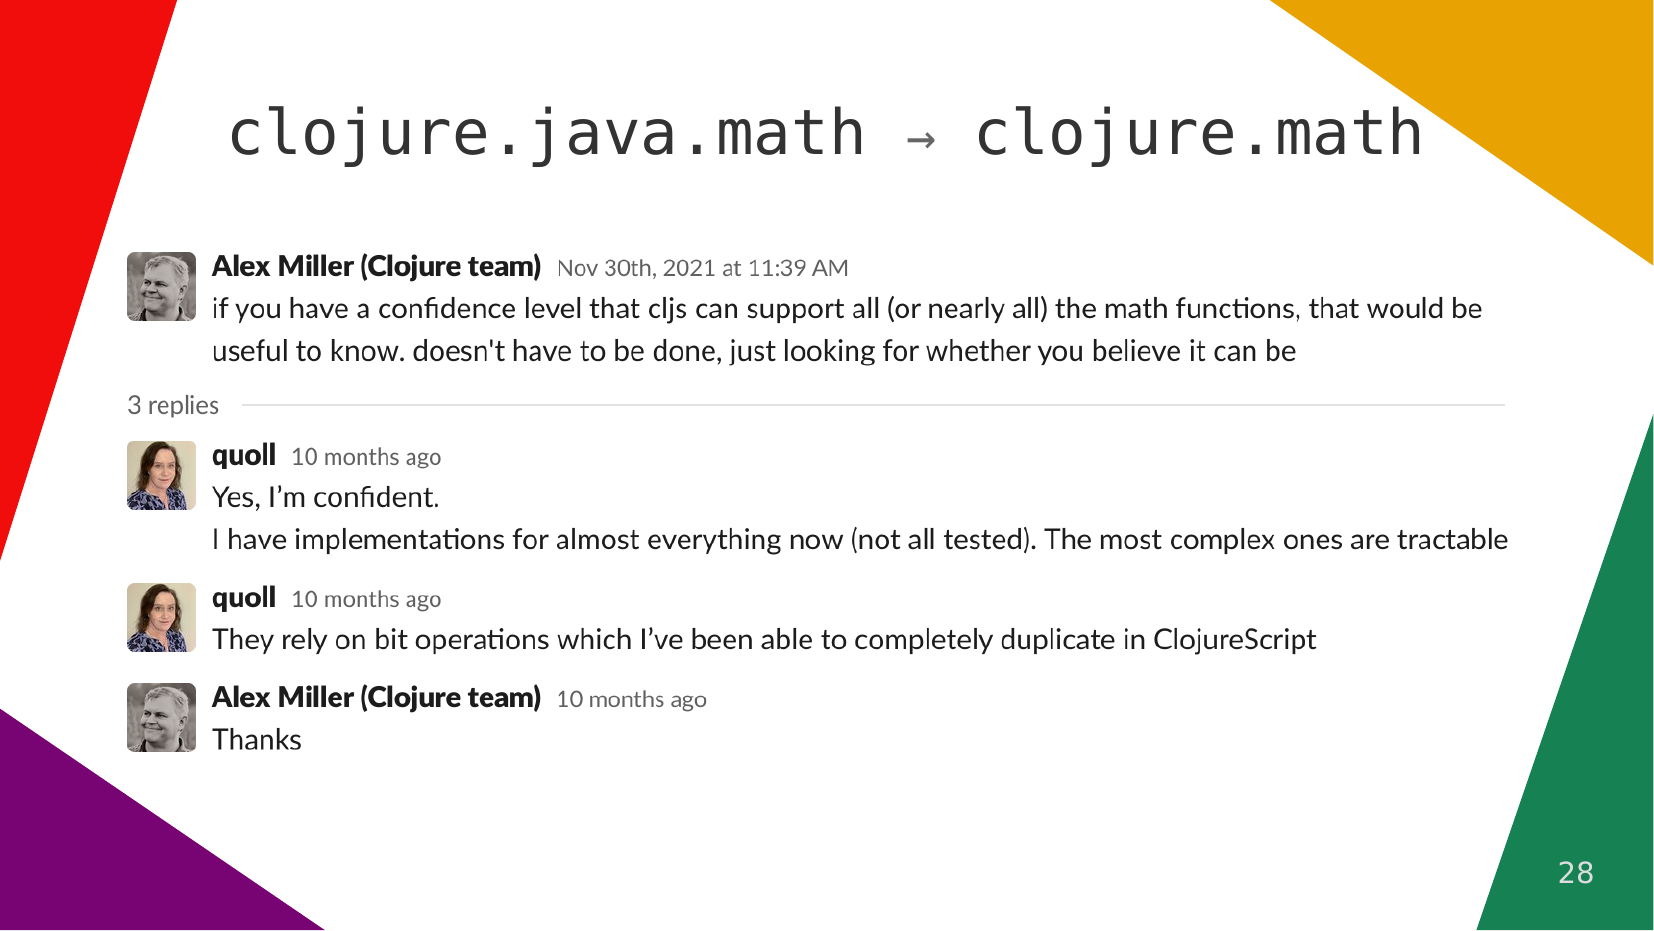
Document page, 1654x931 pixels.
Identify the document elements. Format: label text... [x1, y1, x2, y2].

title clojure.java.math → clojure.math [118, 59, 1536, 207]
picture [116, 236, 1519, 775]
